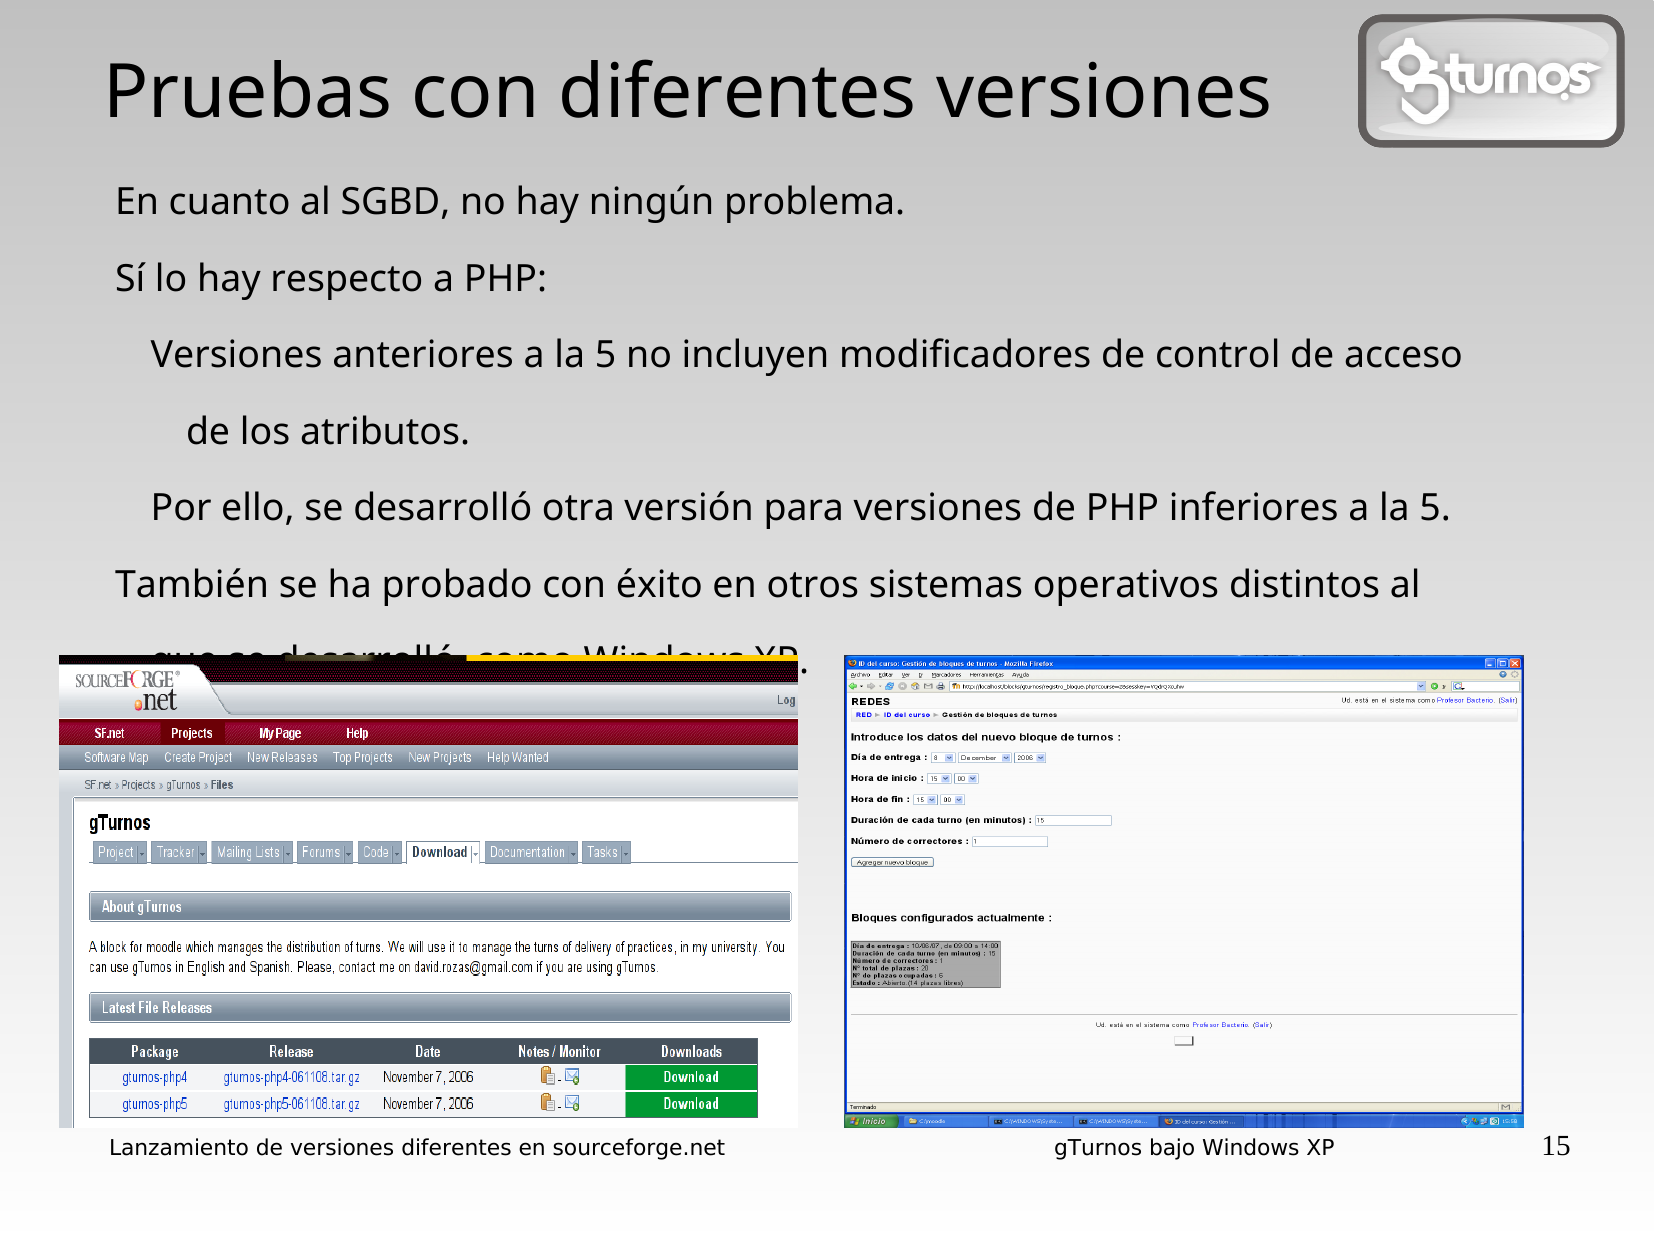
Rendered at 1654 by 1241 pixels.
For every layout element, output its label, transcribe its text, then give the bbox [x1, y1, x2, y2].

text_box Lanzamiento de versiones diferentes en sourceforge.net [94, 1128, 742, 1169]
text_box En cuanto al SGBD, no hay ningún problema. Sí lo hay respecto a PHP: Versiones anteriores a la 5 no incluyen modificadores de control de acceso de los atributos. Por ello, se desarrolló otra versión para versiones de PHP inferiores a la 5. También se ha probado con éxito en otros sistemas operativos distintos al que se desarrolló, como Windows XP. [64, 141, 1483, 592]
picture [1358, 14, 1625, 148]
picture [59, 655, 798, 1128]
text_box gTurnos bajo Windows XP [1039, 1128, 1350, 1169]
text_box Pruebas con diferentes versiones [88, 29, 1247, 132]
picture [844, 655, 1524, 1128]
